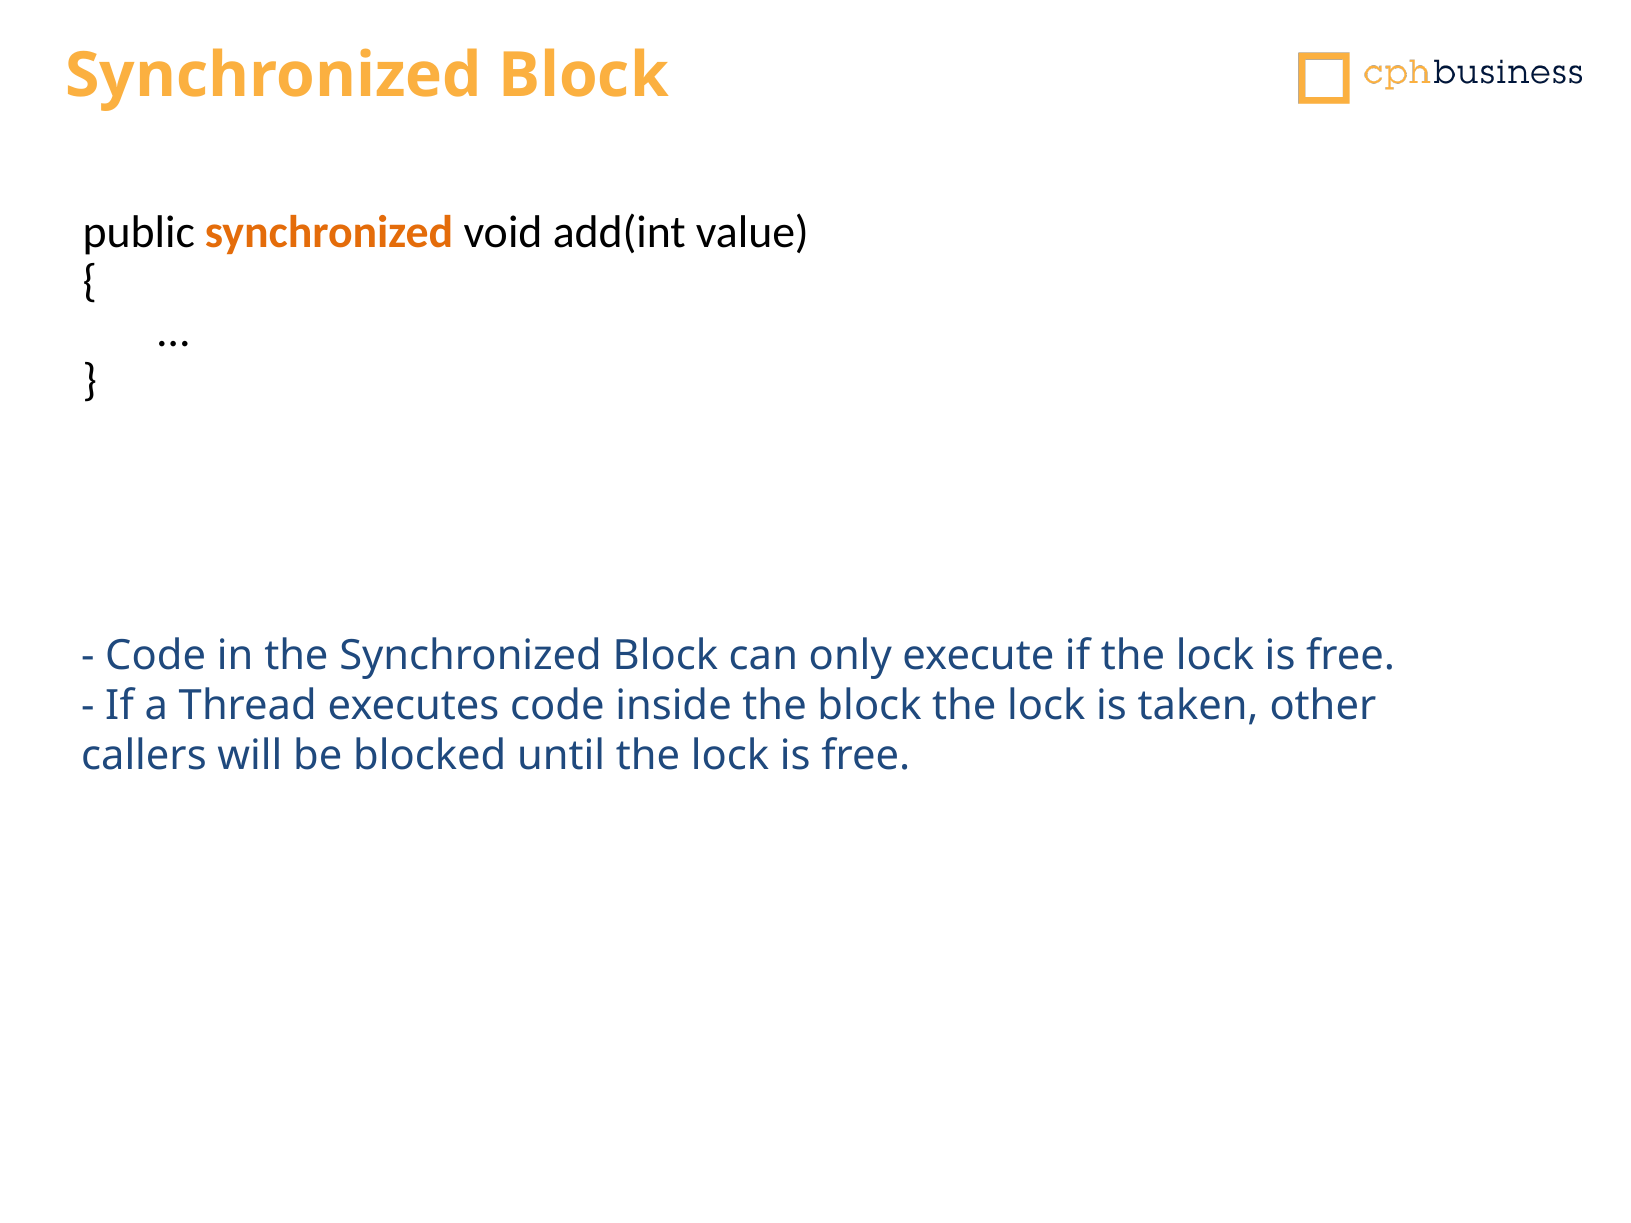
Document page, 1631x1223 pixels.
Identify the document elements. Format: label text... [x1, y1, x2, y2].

picture [1247, 1, 1631, 155]
text_box public synchronized void add(int value) { … } [66, 199, 1534, 438]
text_box Synchronized Block [50, 26, 1317, 150]
text_box - Code in the Synchronized Block can only execute if the lock is free. - If a Thread executes code inside the block the lock is taken, other callers will be blocked until the lock is free. [66, 620, 1505, 886]
